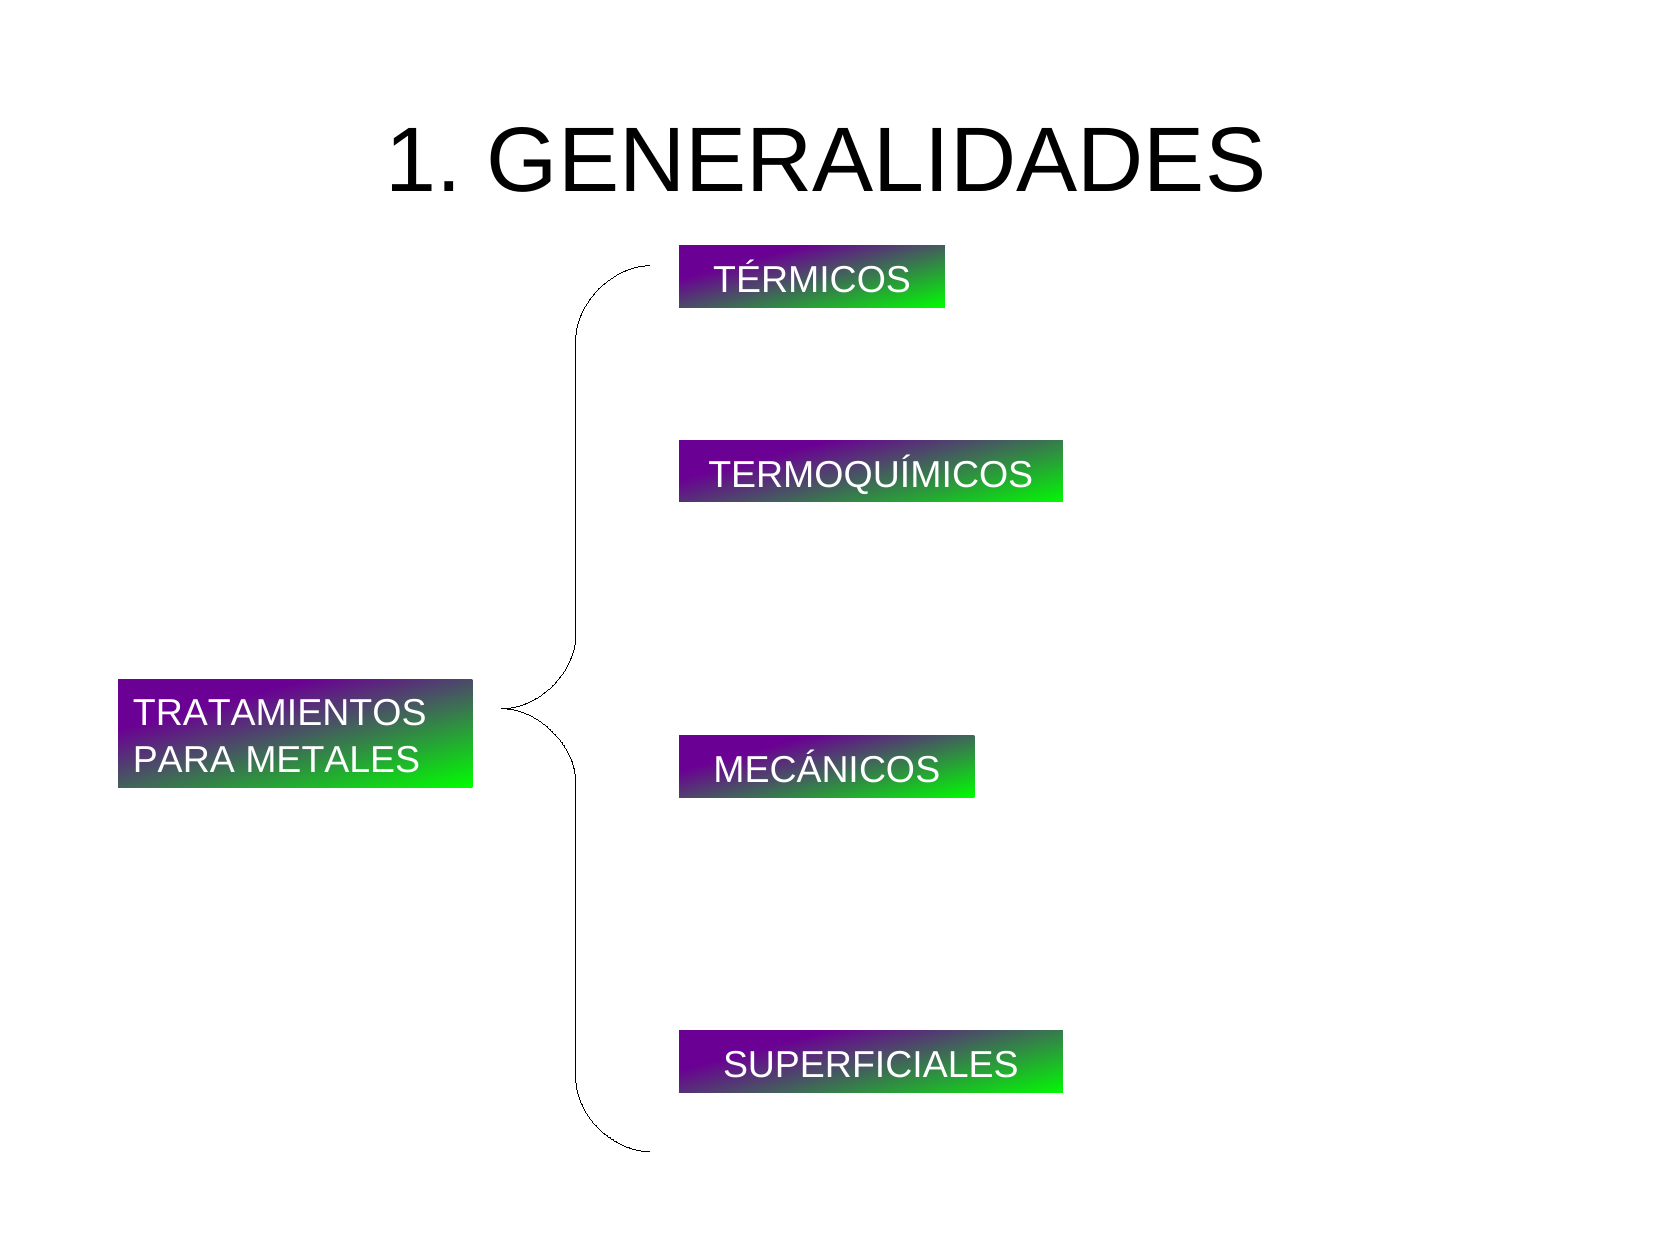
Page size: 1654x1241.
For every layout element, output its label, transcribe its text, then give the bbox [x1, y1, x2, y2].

title 1. GENERALIDADES [82, 38, 1571, 268]
text_box MECÁNICOS [679, 735, 975, 798]
text_box TRATAMIENTOS PARA METALES [118, 679, 473, 788]
text_box TÉRMICOS [679, 245, 945, 308]
text_box SUPERFICIALES [679, 1030, 1063, 1093]
text_box TERMOQUÍMICOS [679, 440, 1063, 502]
